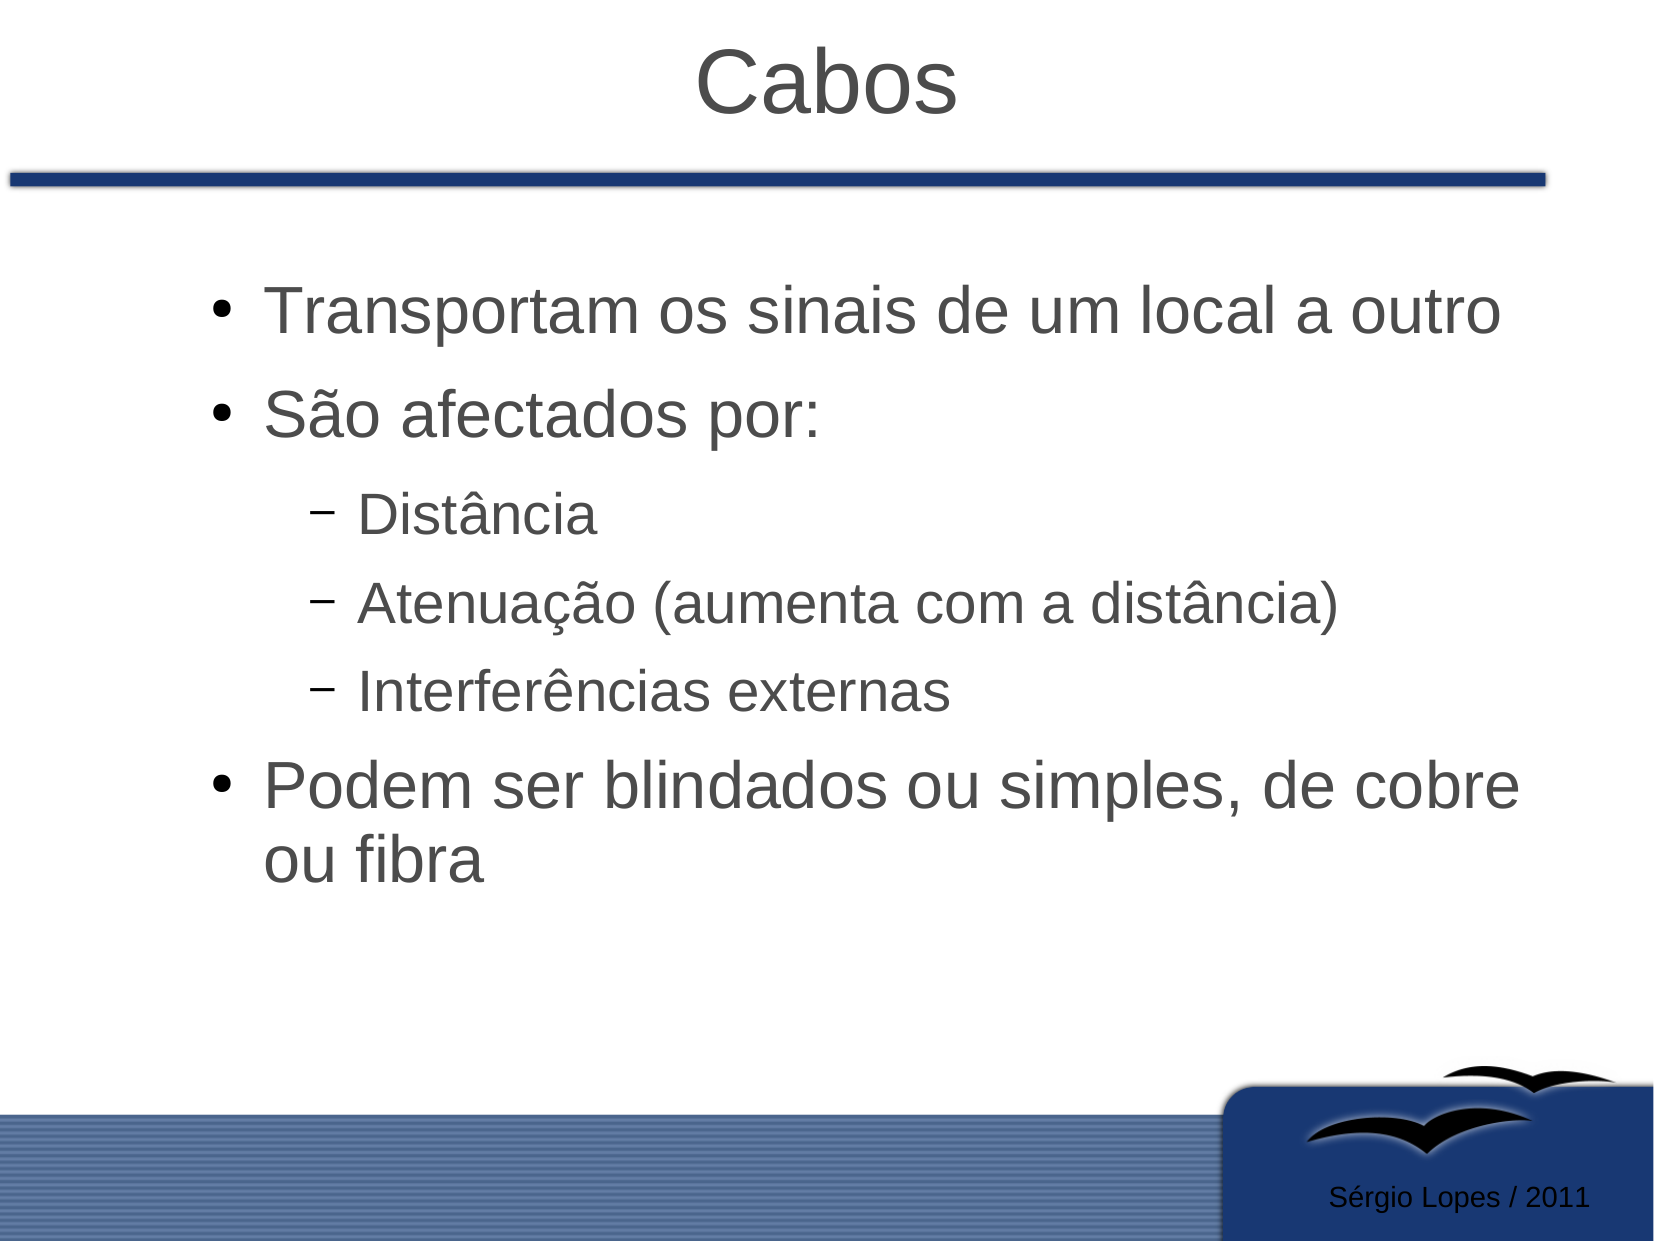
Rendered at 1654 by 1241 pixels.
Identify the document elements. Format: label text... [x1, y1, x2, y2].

list Transportam os sinais de um local a outro São afectados por: Distância Atenuação (aumenta com a distância) Interferências externas Podem ser blindados ou simples, de cobre ou fibra [121, 273, 1534, 1056]
picture [0, 0, 1654, 1241]
text_box Sérgio Lopes / 2011 [1328, 1181, 1588, 1214]
title Cabos [121, 0, 1534, 164]
